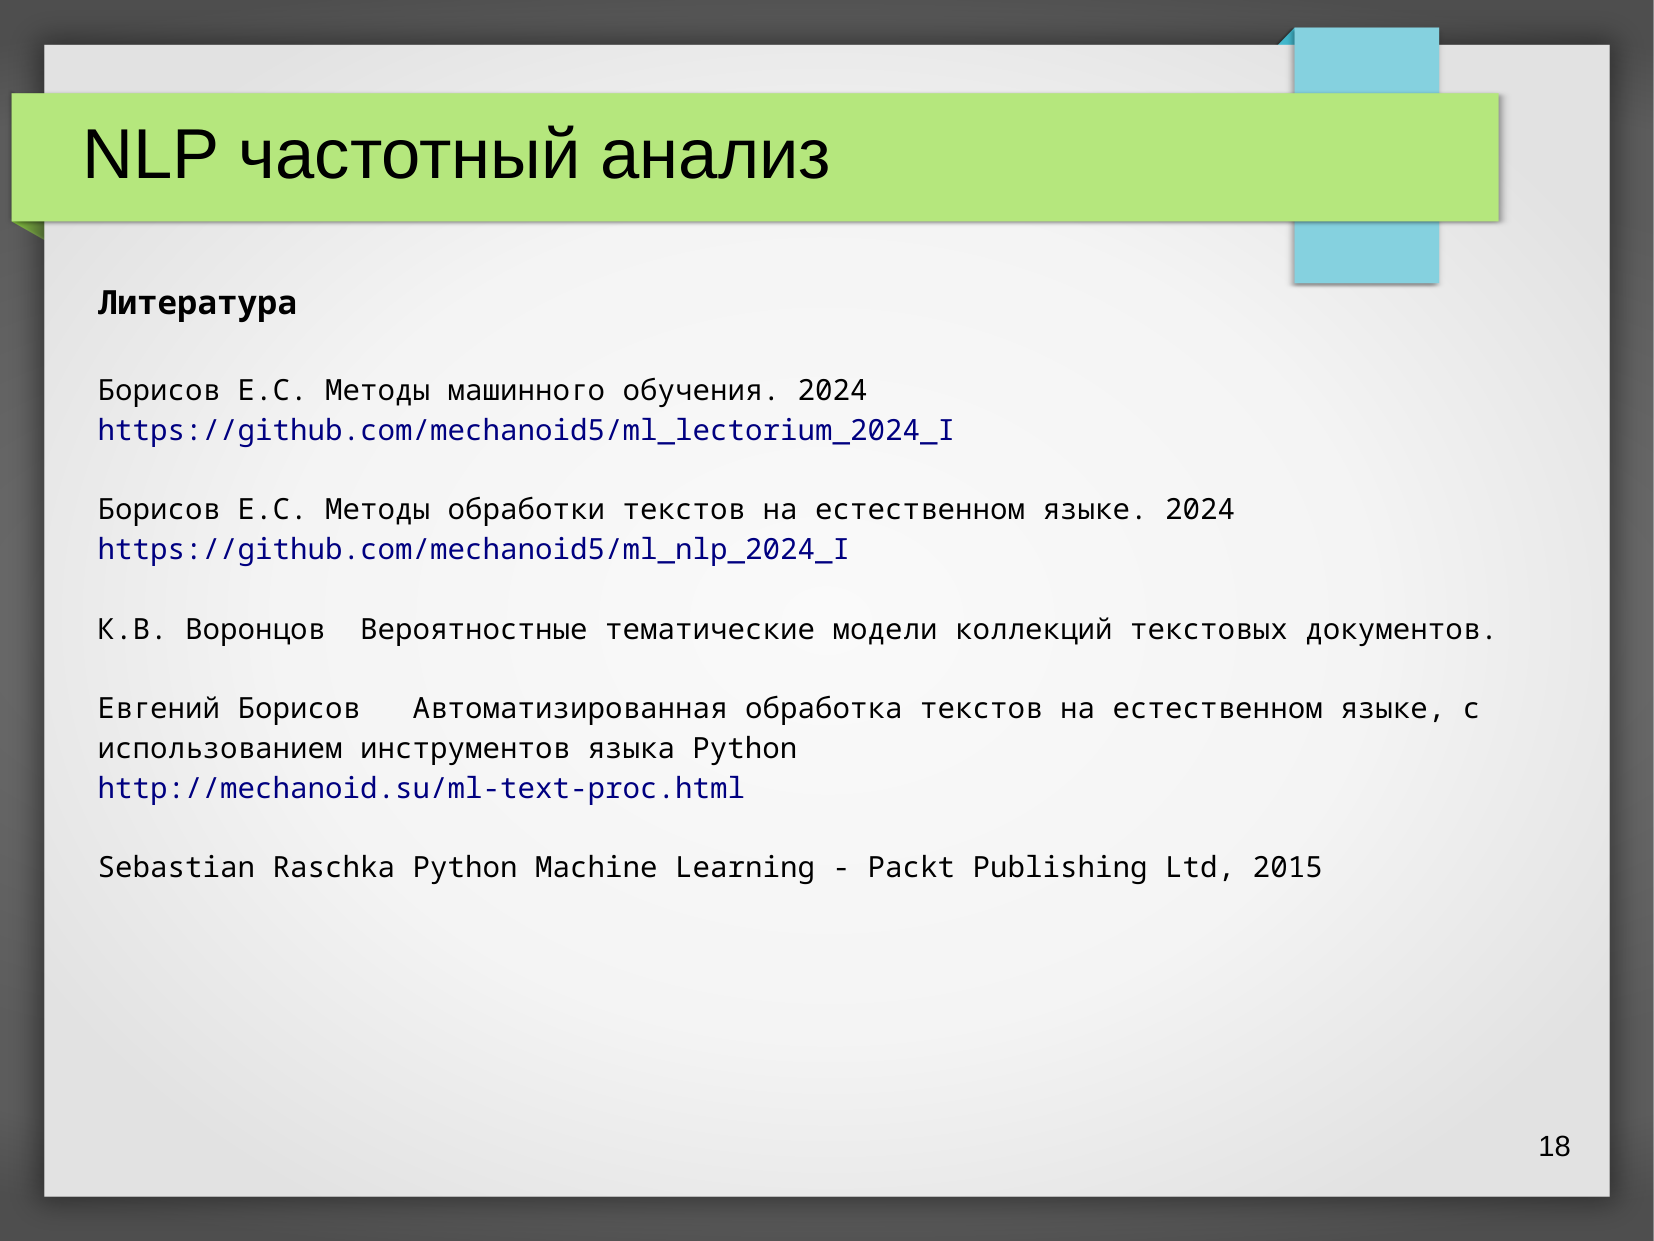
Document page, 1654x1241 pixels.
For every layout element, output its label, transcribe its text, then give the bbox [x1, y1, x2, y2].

text_box Литература Борисов Е.С. Методы машинного обучения. 2024 https://github.com/mechanoid5/ml_lectorium_2024_I Борисов Е.С. Методы обработки текстов на естественном языке. 2024 https://github.com/mechanoid5/ml_nlp_2024_I К.В. Воронцов Вероятностные тематические модели коллекций текстовых документов. Евгений Борисов Автоматизированная обработка текстов на естественном языке, с использованием инструментов языка Python http://mechanoid.su/ml-text-proc.html Sebastian Raschka Python Machine Learning - Packt Publishing Ltd, 2015 [82, 271, 1583, 934]
title NLP частотный анализ [82, 113, 1406, 194]
picture [0, 0, 1654, 1241]
